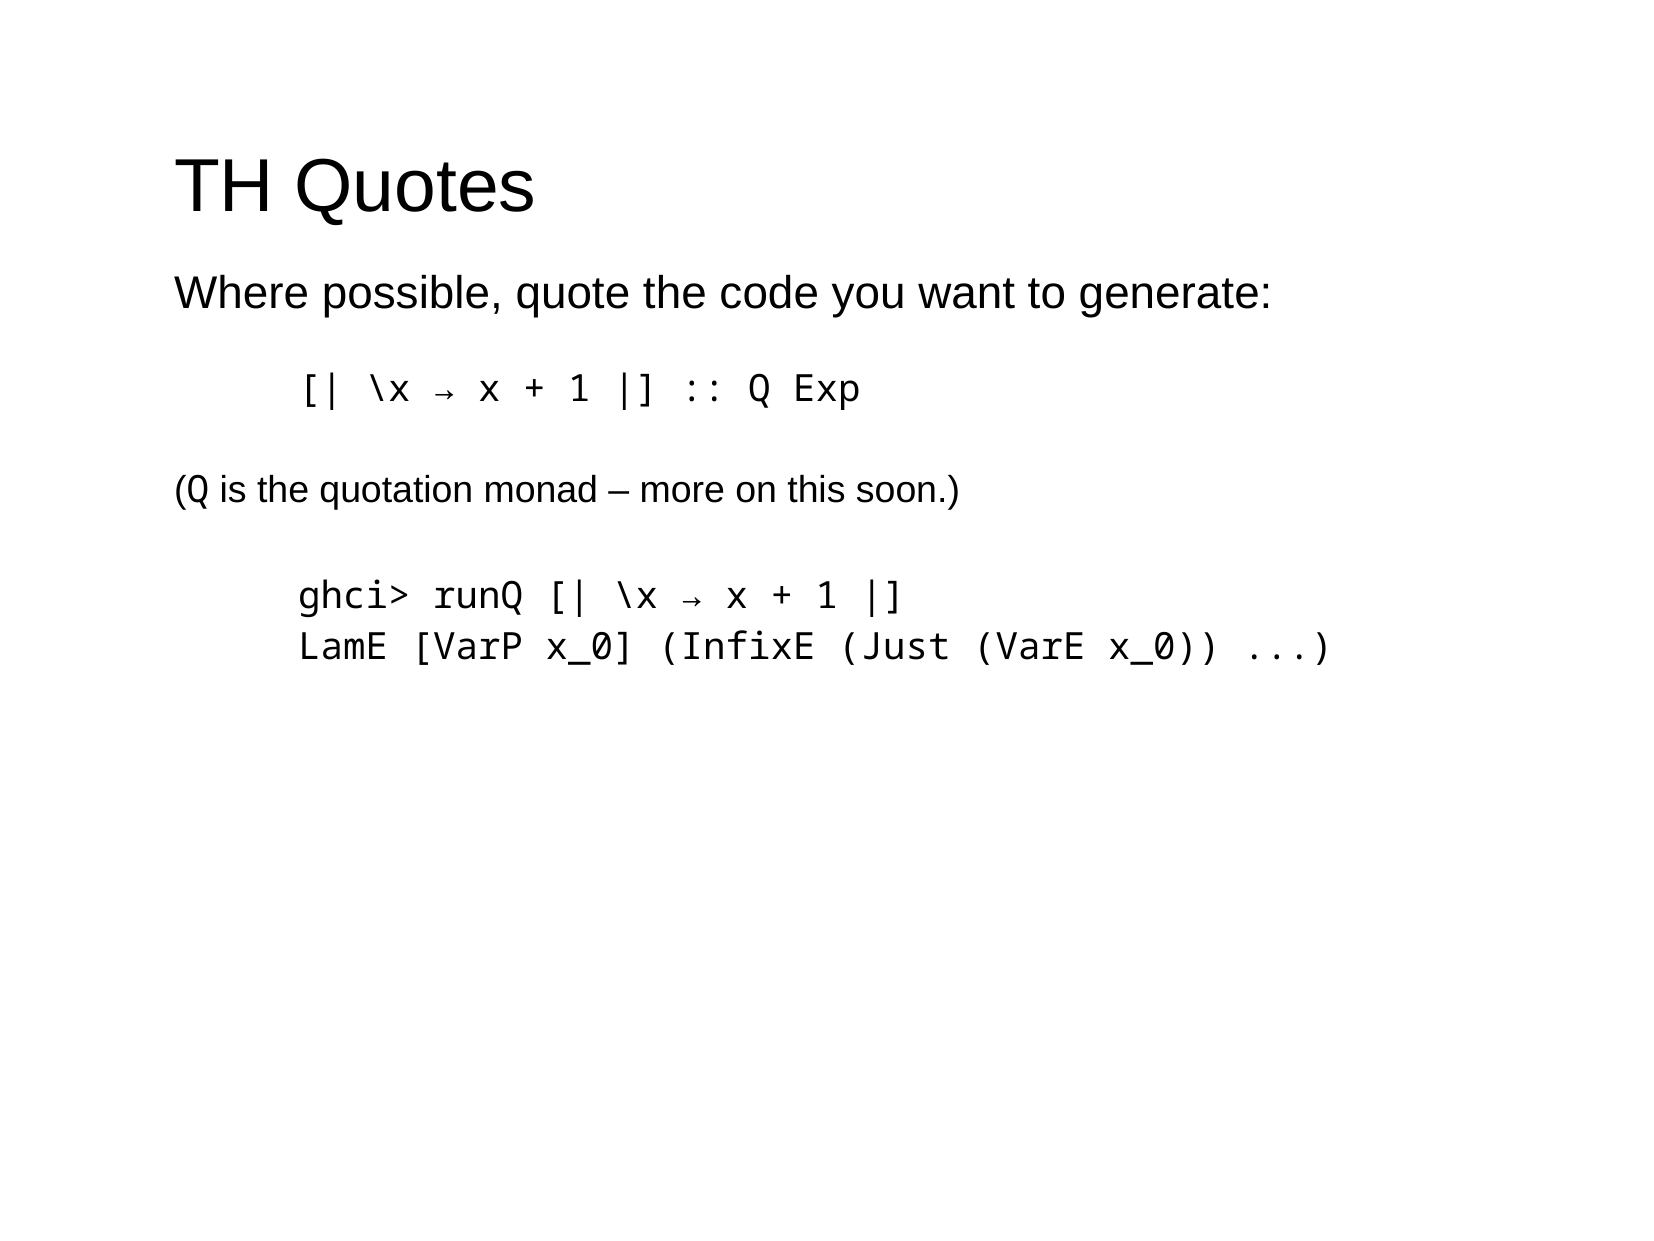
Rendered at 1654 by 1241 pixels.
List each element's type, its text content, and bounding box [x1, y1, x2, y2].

text_box Where possible, quote the code you want to generate: [159, 259, 1288, 326]
text_box (Q is the quotation monad – more on this soon.) [159, 454, 974, 514]
text_box ghci> runQ [| \x → x + 1 |] LamE [VarP x_0] (InfixE (Just (VarE x_0)) ...) [283, 560, 1257, 664]
text_box TH Quotes [159, 135, 553, 235]
text_box [| \x → x + 1 |] :: Q Exp [283, 354, 826, 414]
